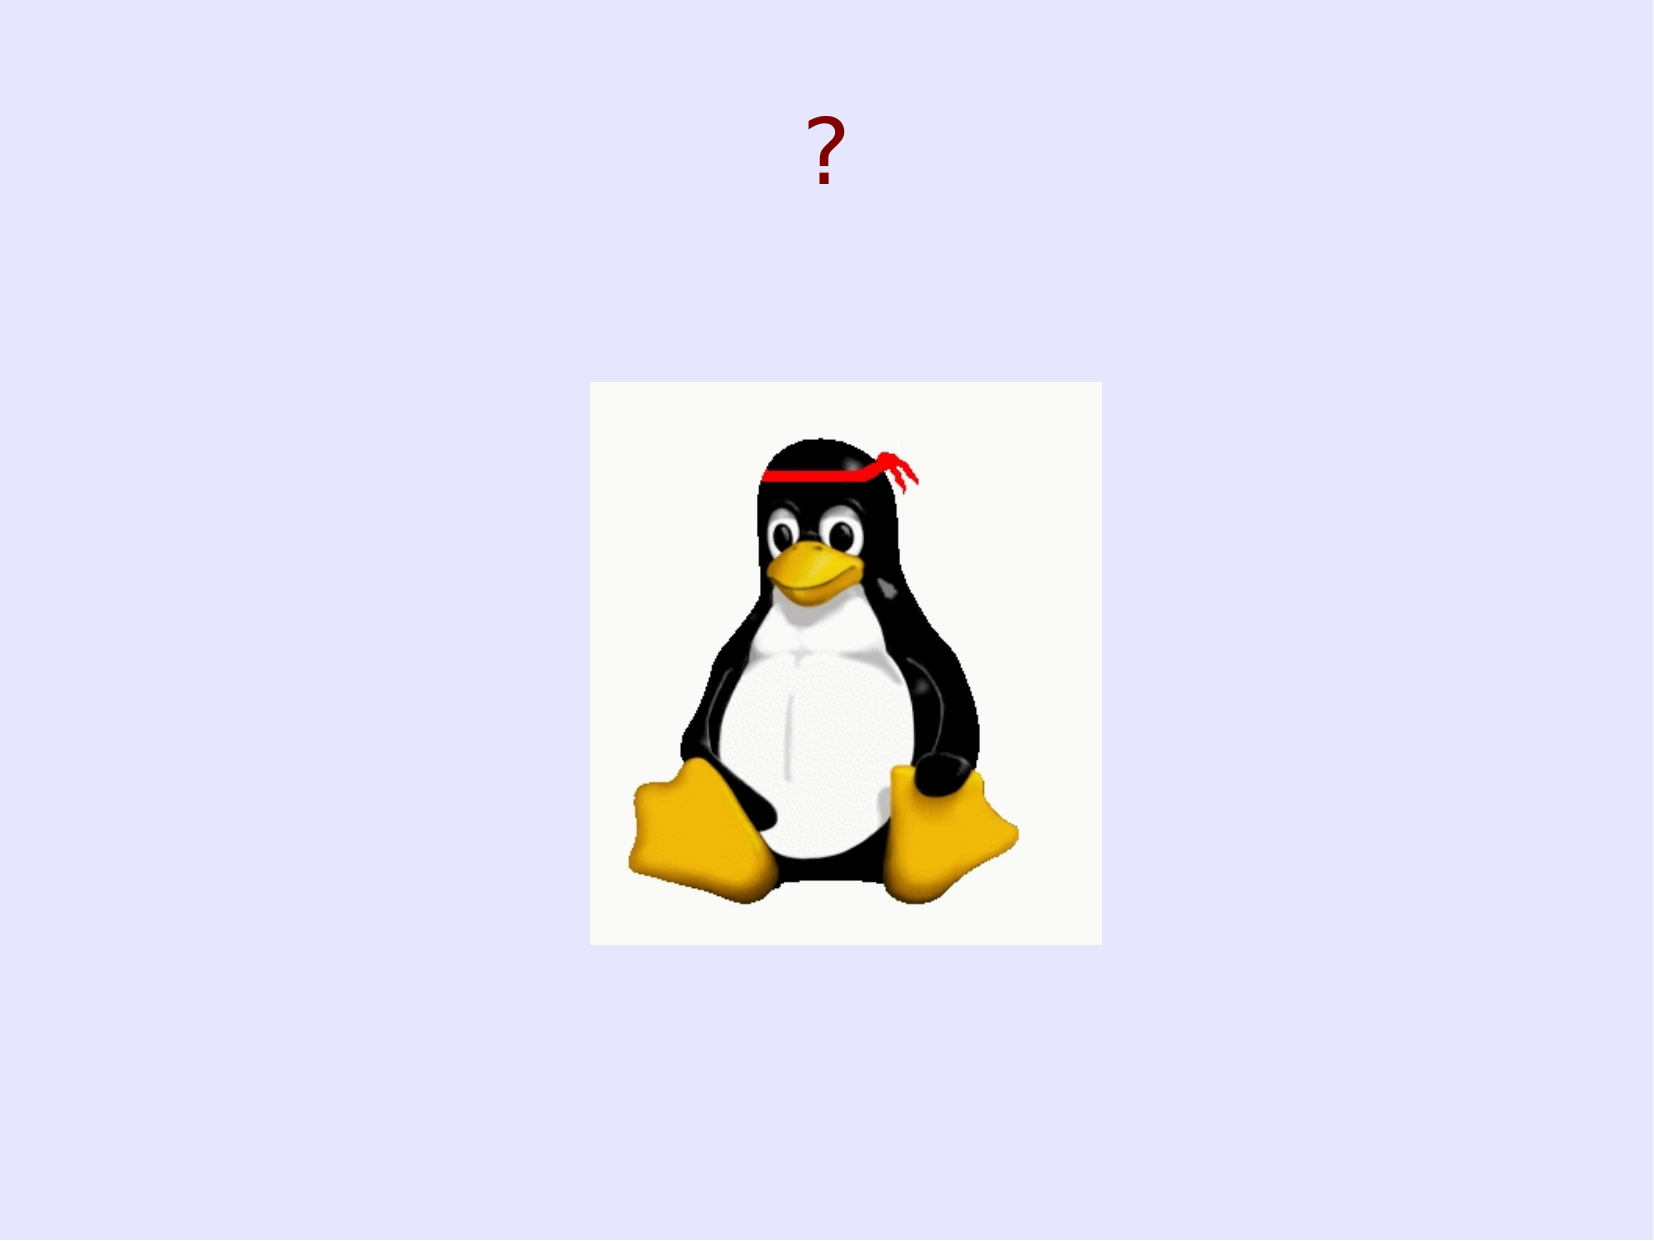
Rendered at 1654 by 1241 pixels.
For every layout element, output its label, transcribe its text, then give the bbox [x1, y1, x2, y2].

subtitle [82, 290, 1571, 1109]
picture [590, 382, 1102, 945]
title ? [82, 49, 1571, 257]
